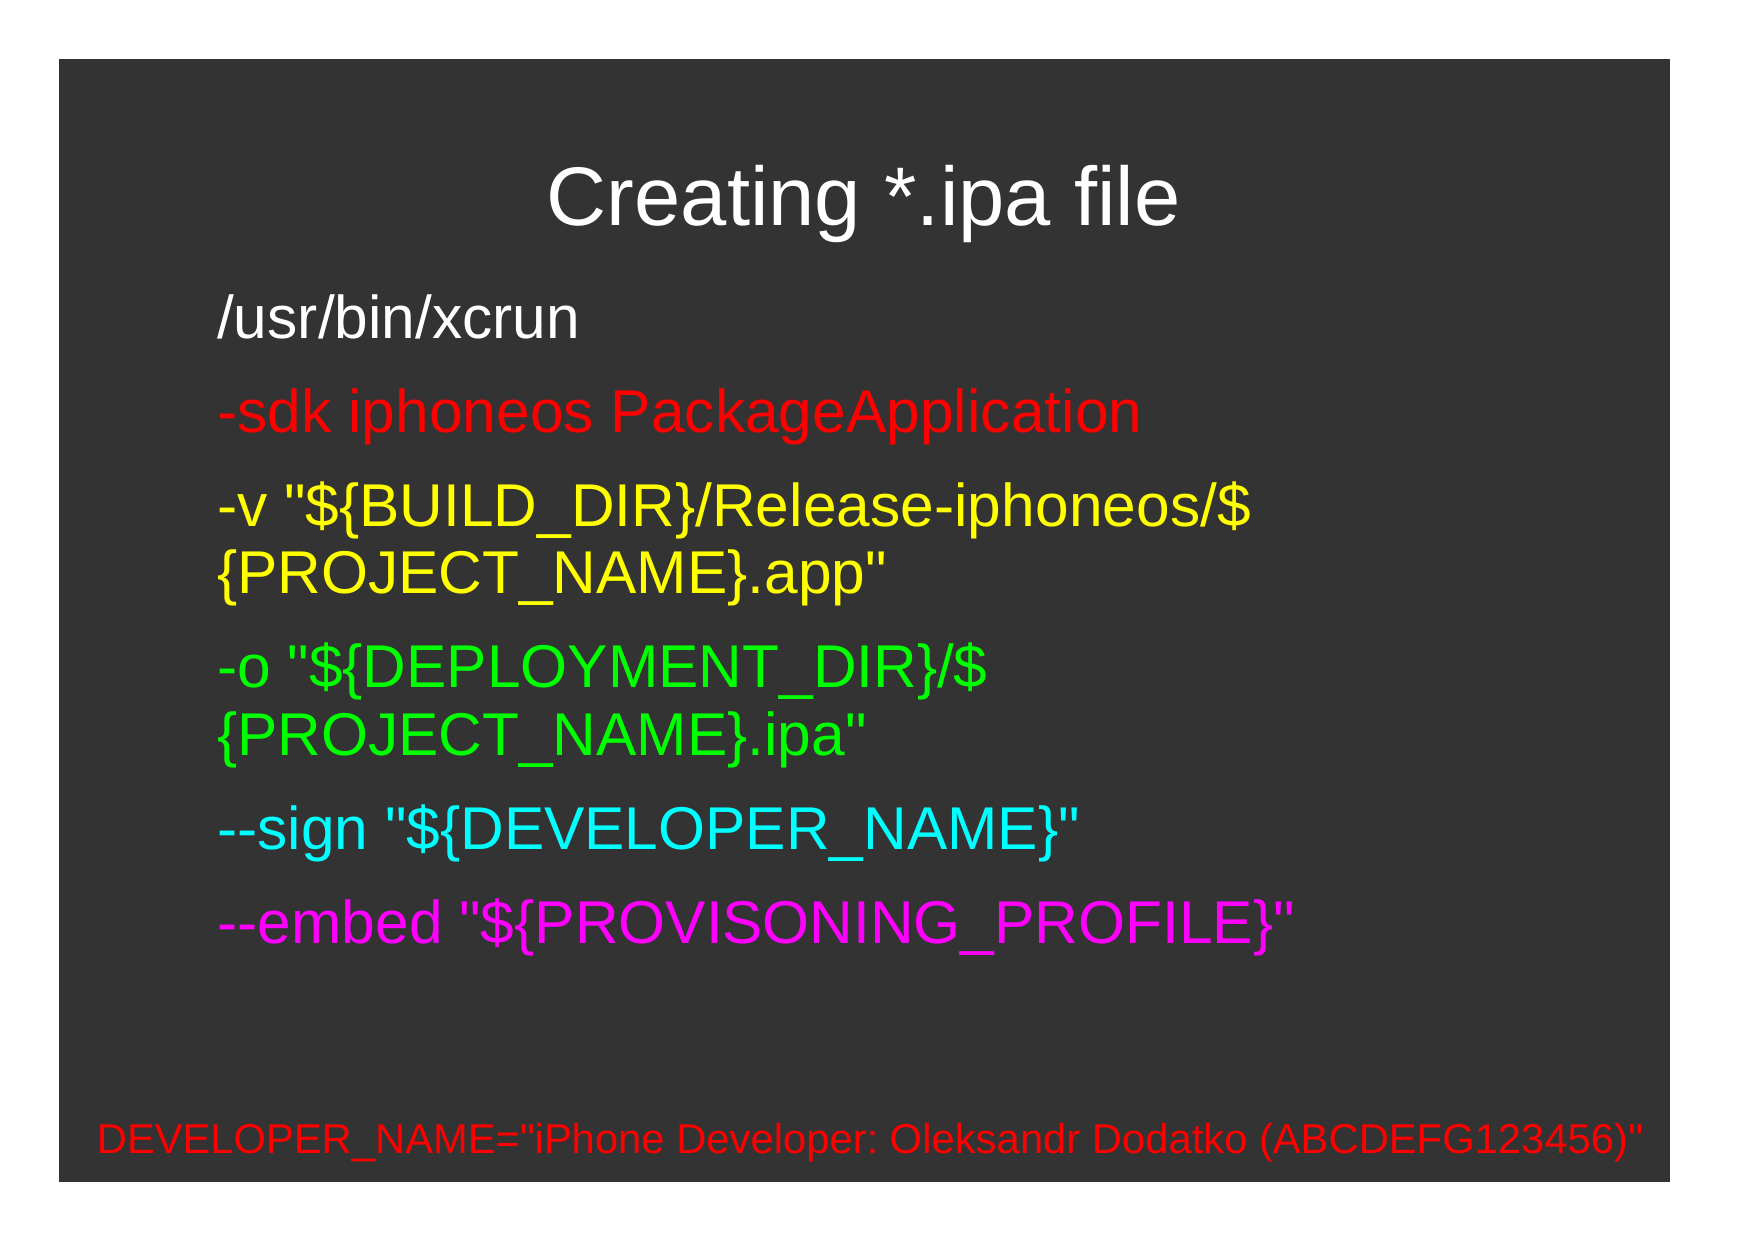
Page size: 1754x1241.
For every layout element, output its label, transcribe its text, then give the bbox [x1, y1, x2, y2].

title Creating *.ipa file [138, 110, 1589, 284]
text_box DEVELOPER_NAME="iPhone Developer: Oleksandr Dodatko (ABCDEFG123456)" [82, 1108, 1659, 1170]
list /usr/bin/xcrun -sdk iphoneos PackageApplication -v "${BUILD_DIR}/Release-iphoneos/${PROJECT_NAME}.app" -o "${DEPLOYMENT_DIR}/${PROJECT_NAME}.ipa" --sign "${DEVELOPER_NAME}" --embed "${PROVISONING_PROFILE}" [146, 283, 1597, 1011]
